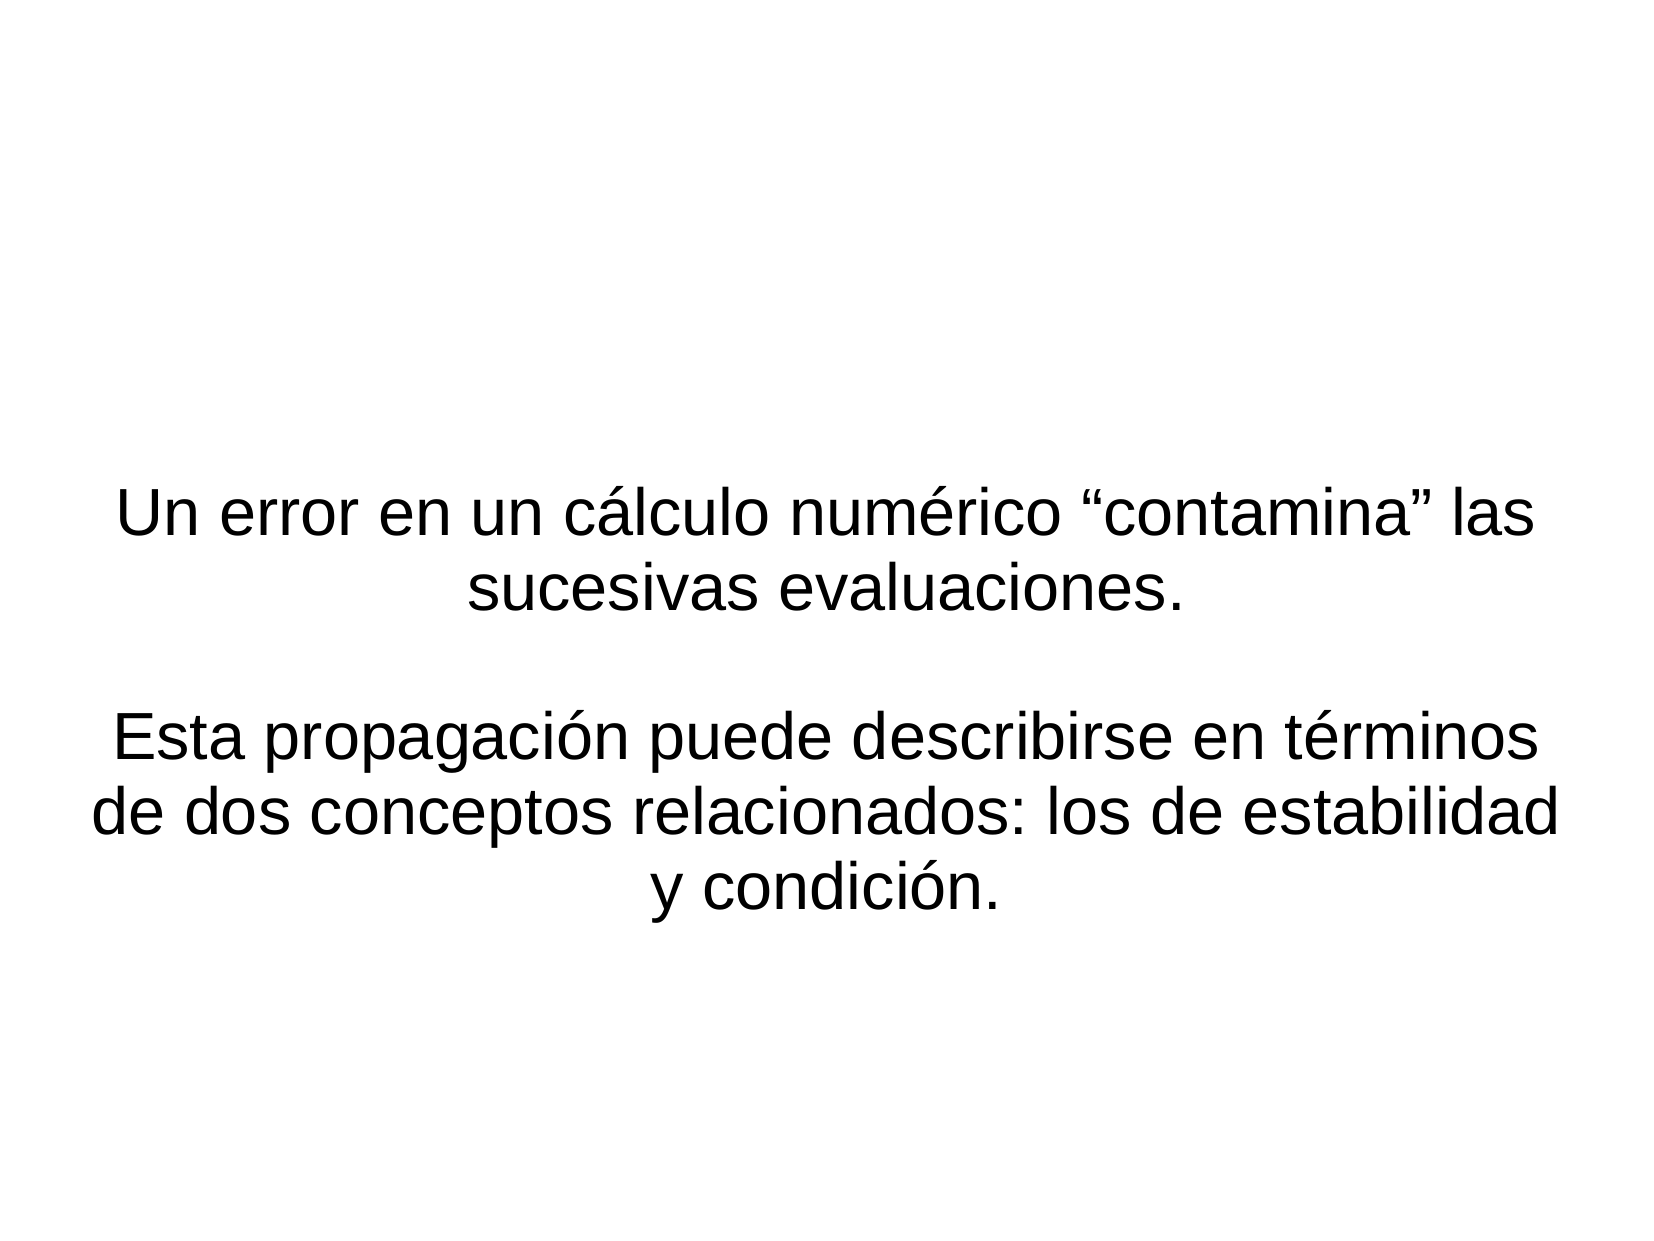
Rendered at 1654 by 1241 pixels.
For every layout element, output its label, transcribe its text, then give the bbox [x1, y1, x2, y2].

subtitle Un error en un cálculo numérico “contamina” las sucesivas evaluaciones. Esta propagación puede describirse en términos de dos conceptos relacionados: los de estabilidad y condición. [82, 297, 1571, 1102]
